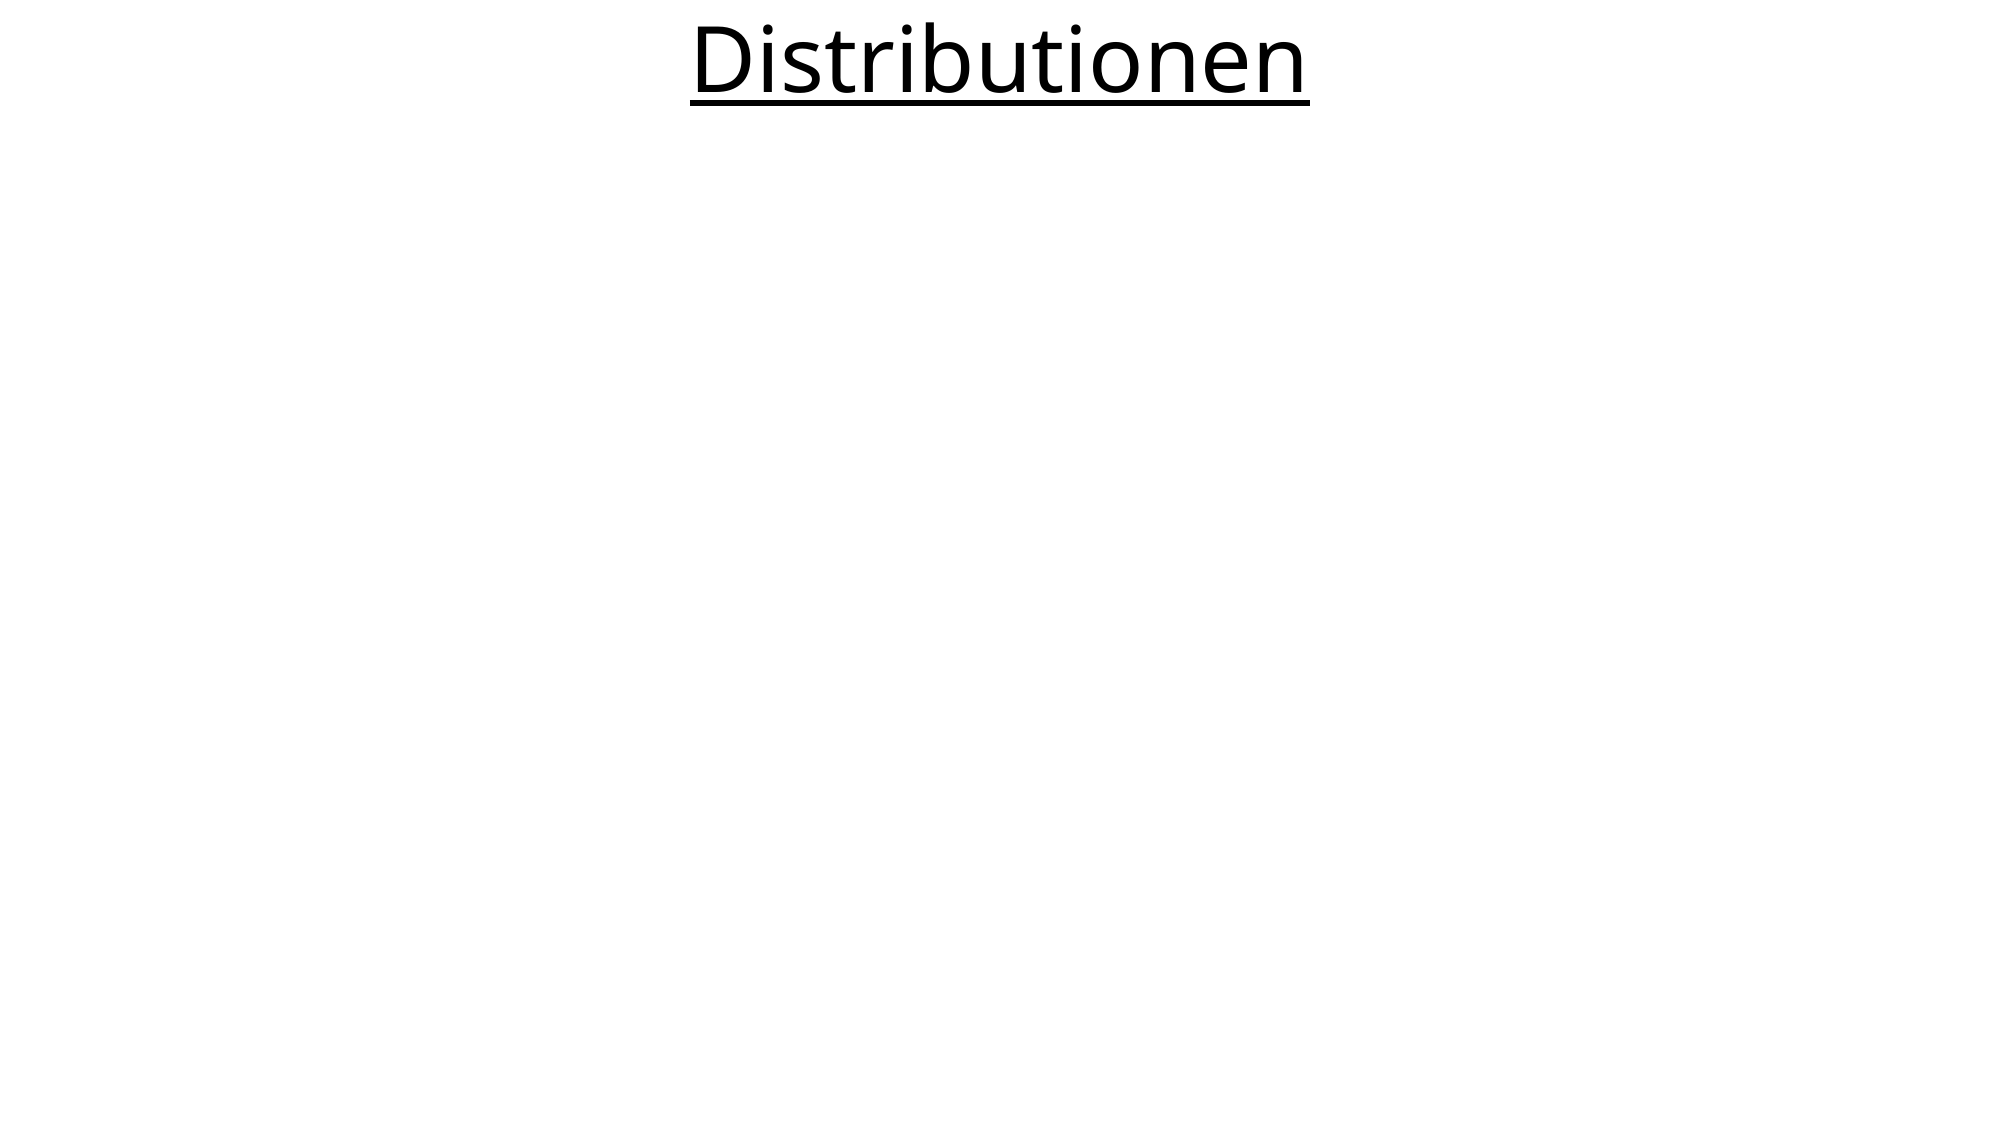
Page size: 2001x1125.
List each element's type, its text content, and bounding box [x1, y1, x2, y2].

title Distributionen [137, 0, 1863, 173]
